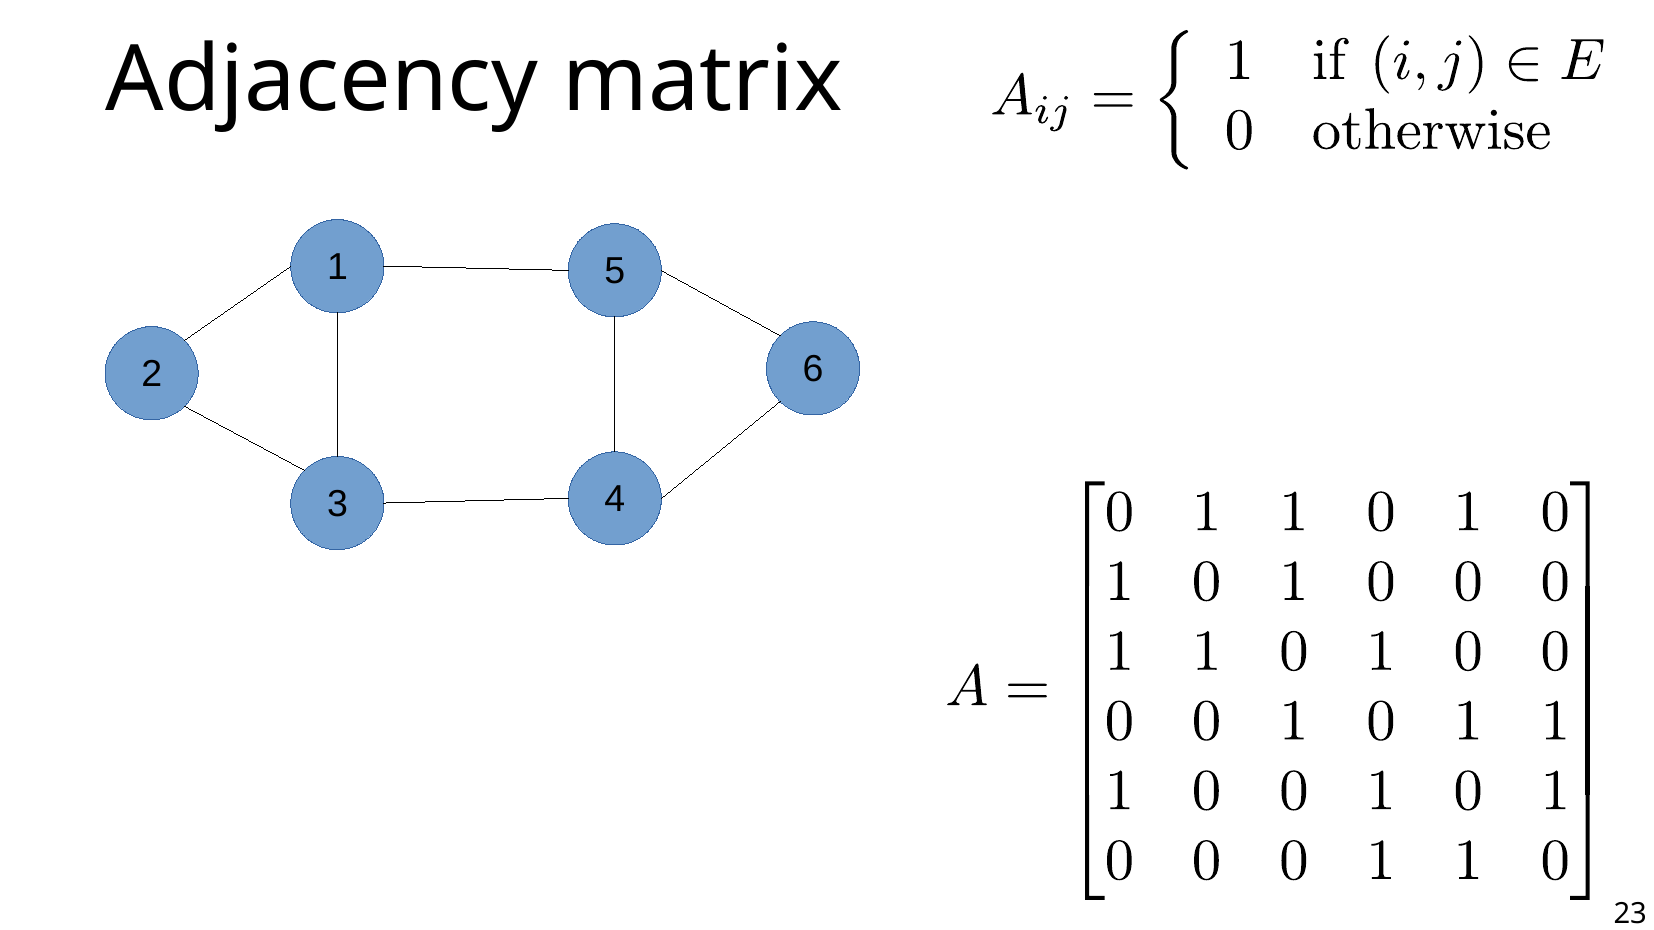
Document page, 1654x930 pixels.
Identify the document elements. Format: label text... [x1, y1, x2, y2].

text_box 3 [290, 456, 384, 550]
text_box [945, 481, 1609, 901]
text_box 2 [105, 326, 199, 420]
text_box 5 [568, 223, 662, 317]
text_box [990, 29, 1606, 170]
text_box 4 [568, 451, 662, 545]
text_box 6 [766, 321, 860, 415]
title Adjacency matrix [15, 15, 934, 135]
text_box 1 [290, 219, 384, 313]
